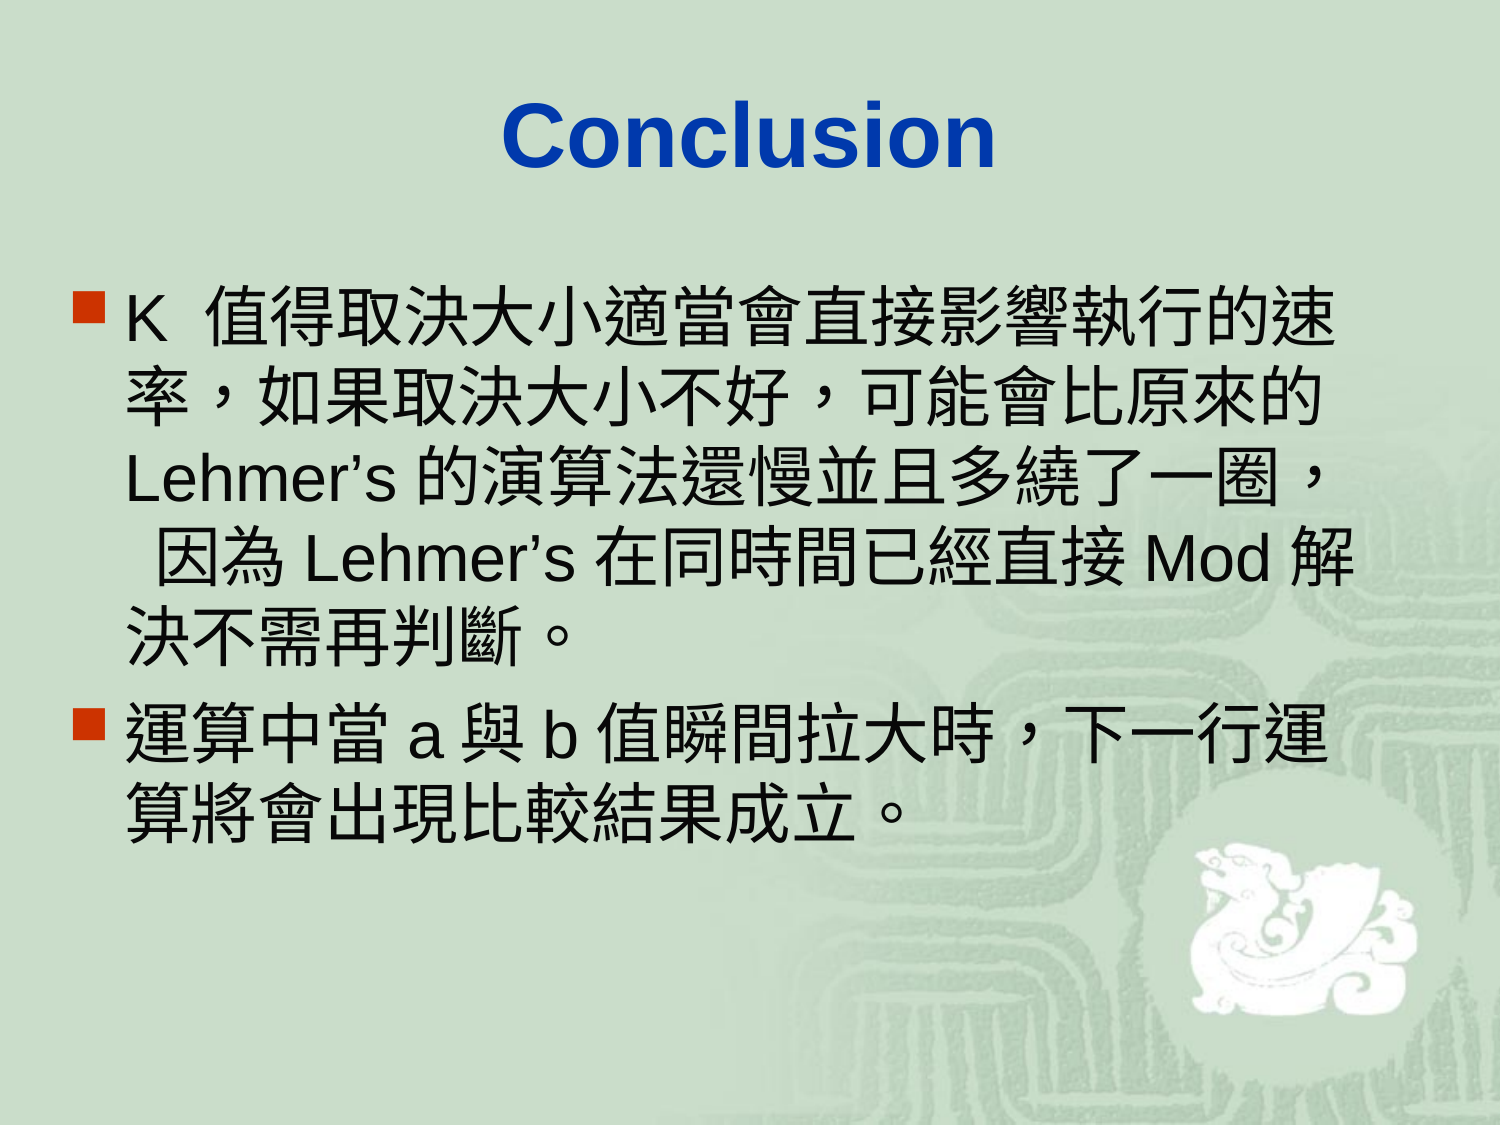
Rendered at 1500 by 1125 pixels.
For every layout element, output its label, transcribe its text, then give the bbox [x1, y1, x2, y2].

title Conclusion [49, 37, 1451, 225]
list K 值得取決大小適當會直接影響執行的速率，如果取決大小不好，可能會比原來的Lehmer’s的演算法還慢並且多繞了一圈， 因為Lehmer’s在同時間已經直接Mod解決不需再判斷。 運算中當a與b值瞬間拉大時，下一行運算將會出現比較結果成立。 [53, 267, 1376, 1006]
picture [0, 0, 1500, 1125]
